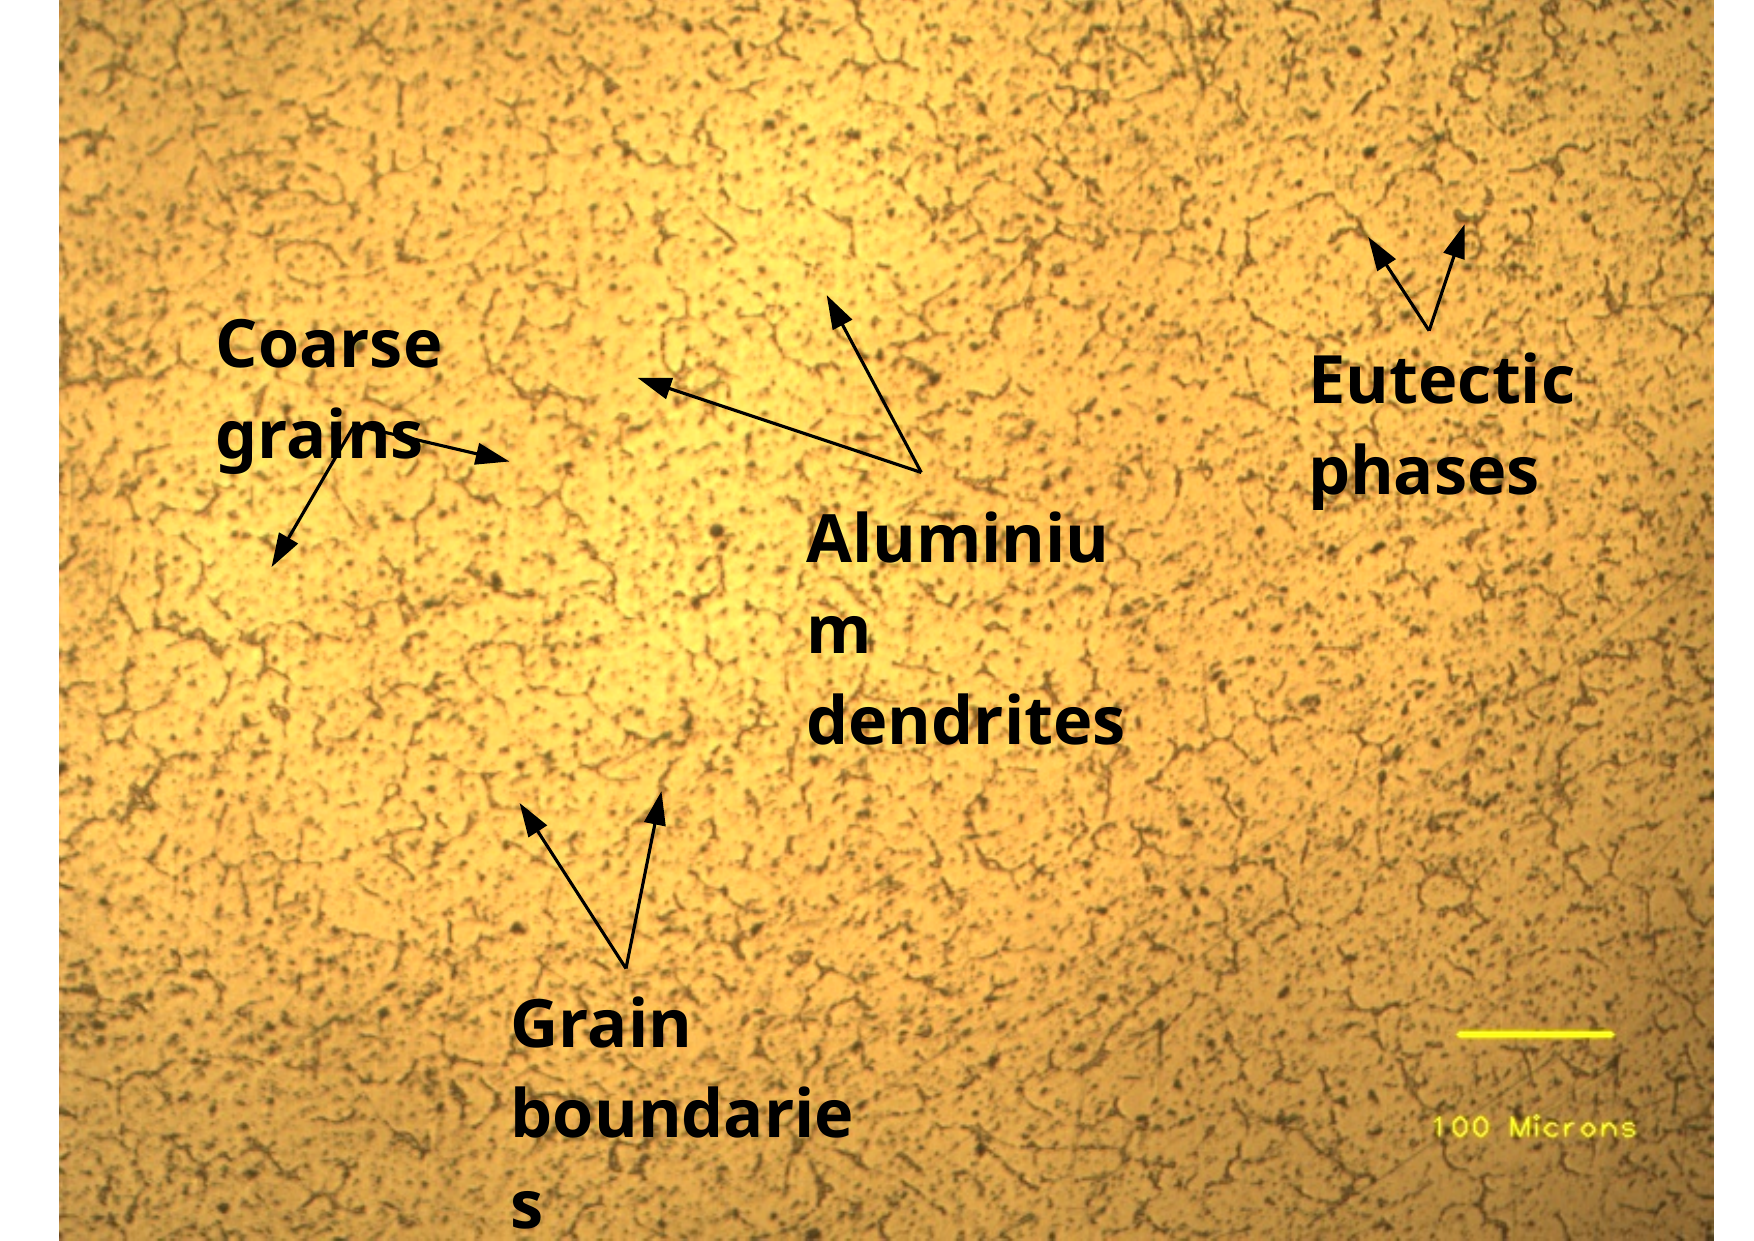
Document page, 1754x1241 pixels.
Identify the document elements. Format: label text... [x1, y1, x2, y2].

picture [59, 0, 1714, 1241]
text_box Aluminium dendrites [791, 484, 1170, 633]
text_box Grain boundaries [496, 968, 874, 1117]
text_box Eutectic phases [1293, 324, 1672, 474]
text_box Coarse grains [200, 288, 579, 438]
